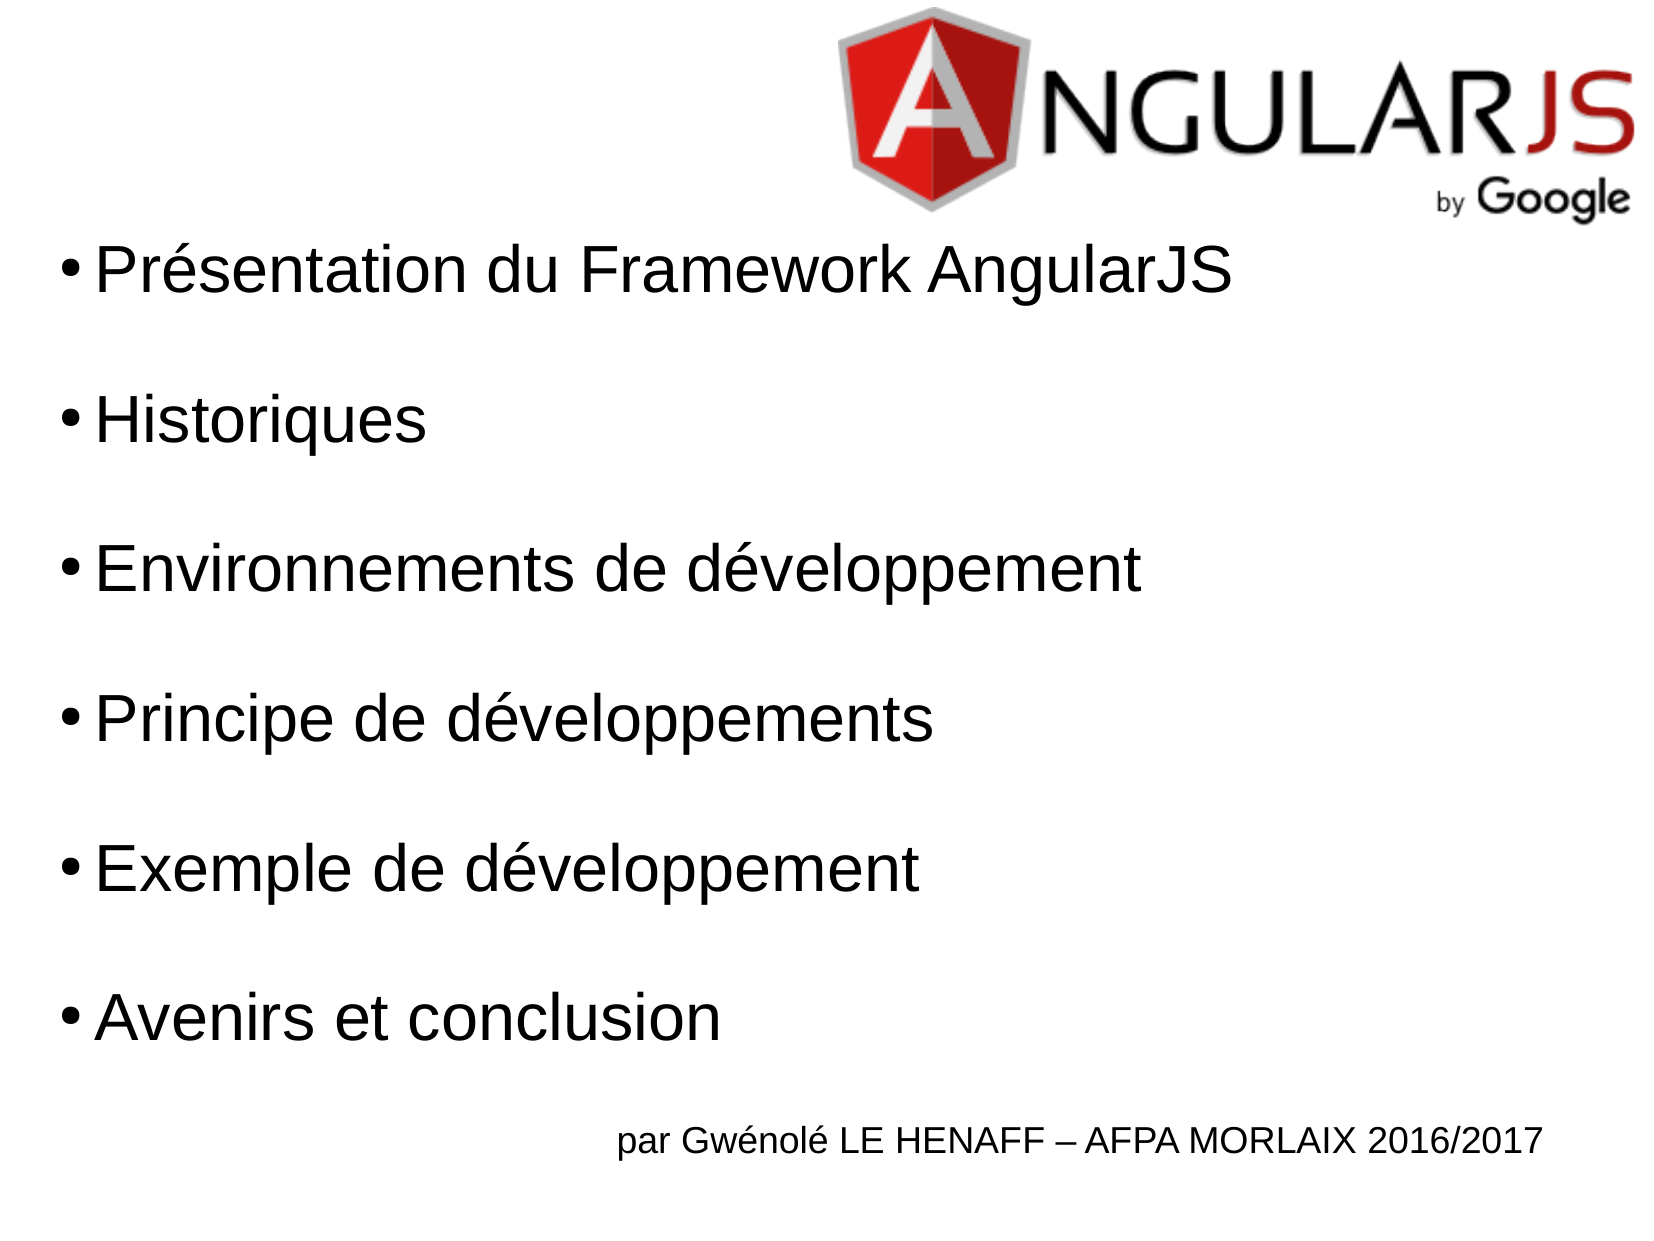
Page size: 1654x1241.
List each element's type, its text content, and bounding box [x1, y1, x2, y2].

picture [838, 7, 1637, 233]
text_box par Gwénolé LE HENAFF – AFPA MORLAIX 2016/2017 [259, 1112, 1560, 1212]
subtitle Présentation du Framework AngularJS Historiques Environnements de développement Principe de développements Exemple de développement Avenirs et conclusion [59, 232, 1548, 1055]
